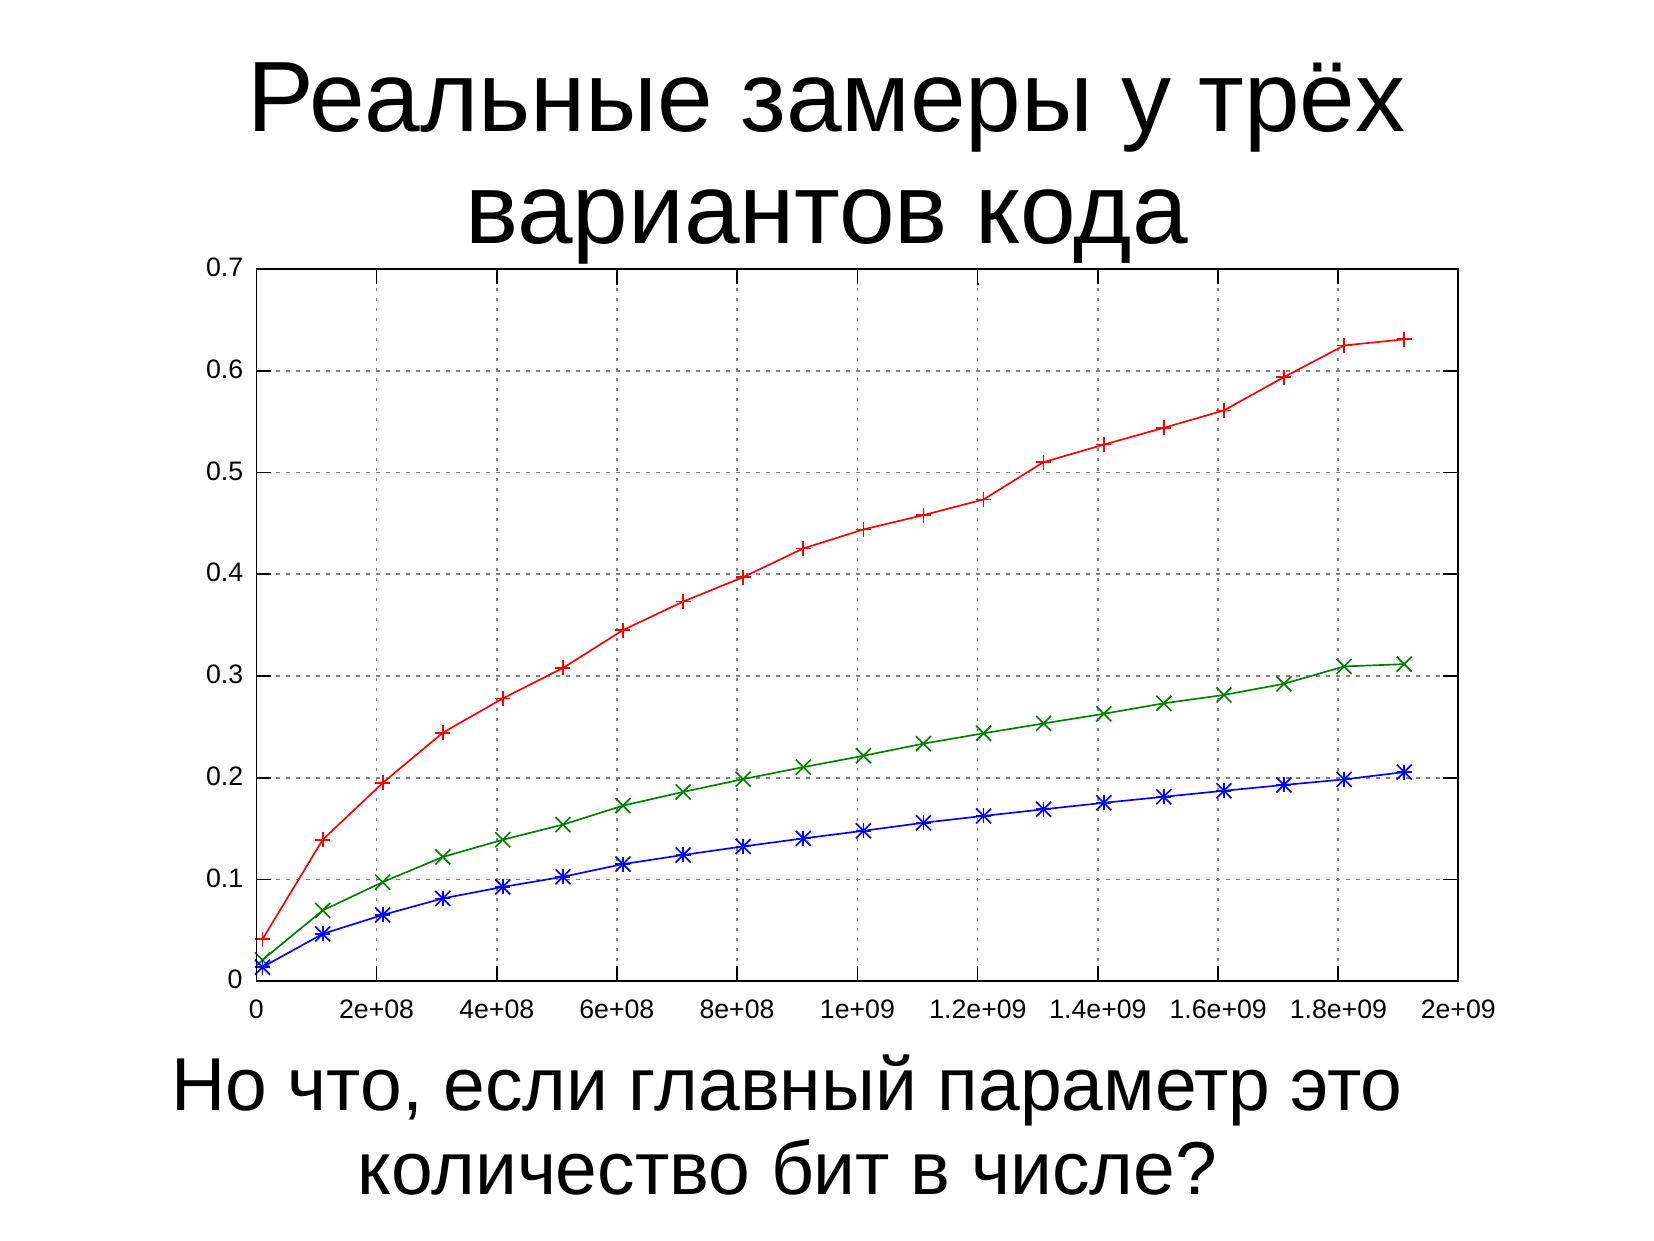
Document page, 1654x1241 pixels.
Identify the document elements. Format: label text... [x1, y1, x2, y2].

title Реальные замеры у трёх вариантов кода [82, 40, 1571, 266]
picture [165, 240, 1501, 1043]
title Но что, если главный параметр это количество бит в числе? [60, 1042, 1516, 1211]
